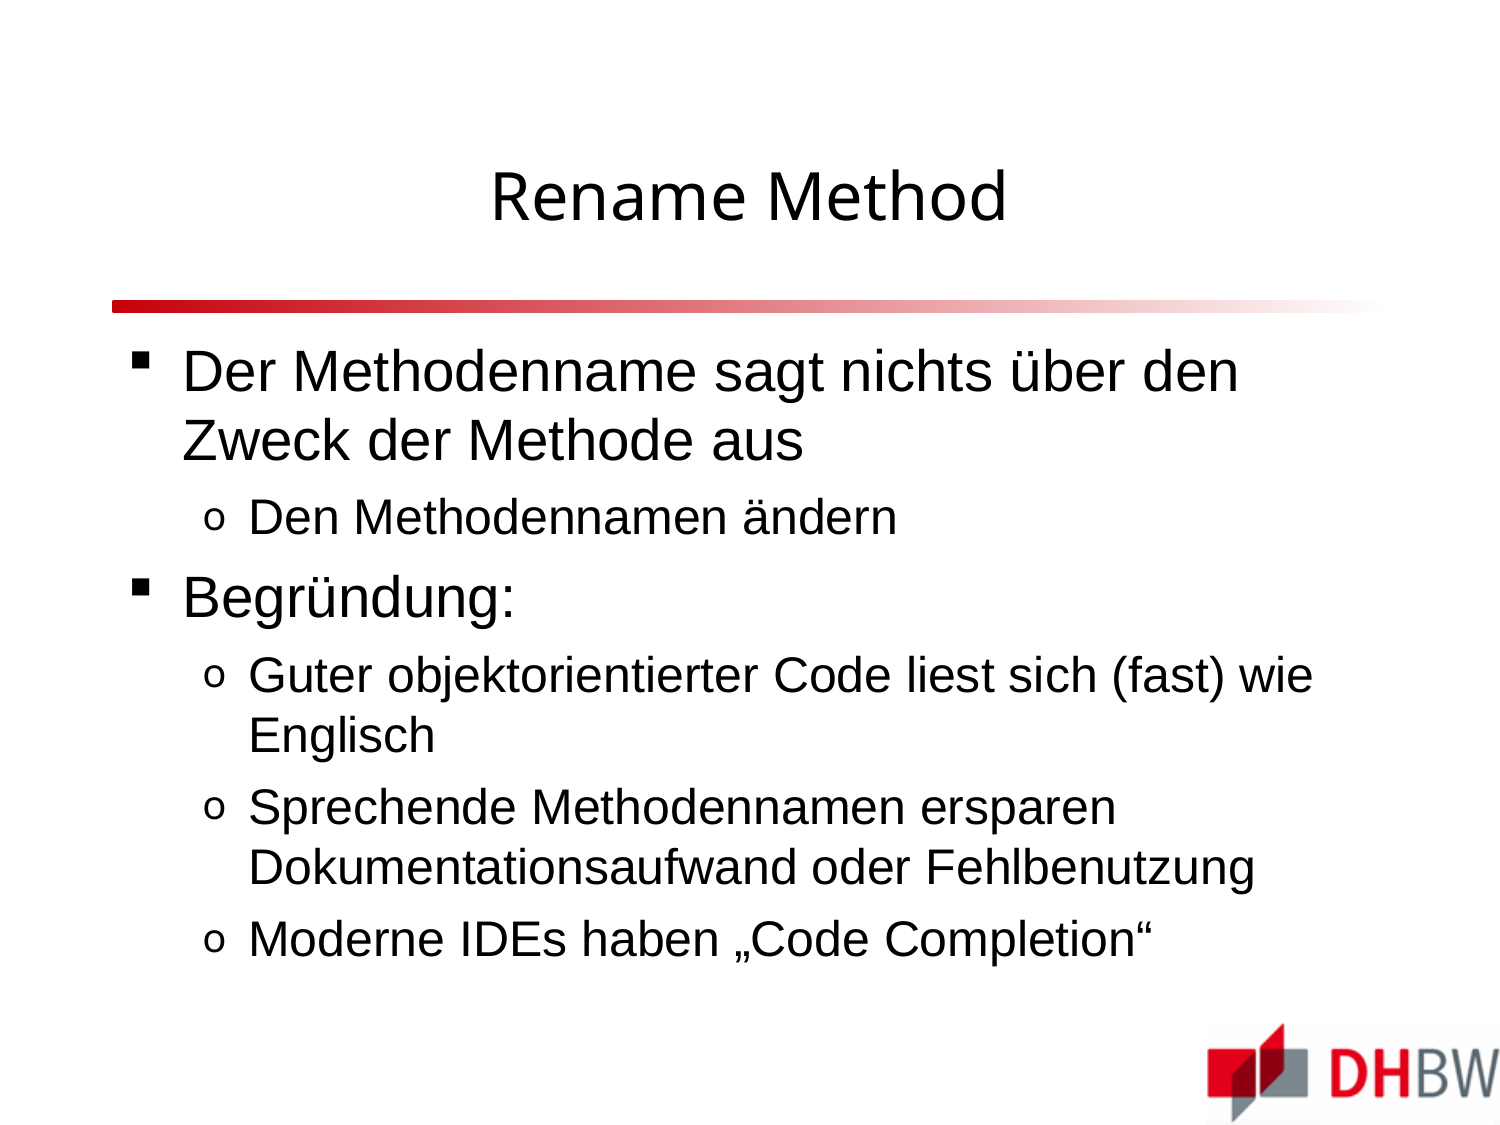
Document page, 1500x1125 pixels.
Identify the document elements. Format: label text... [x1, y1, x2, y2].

list Der Methodenname sagt nichts über den Zweck der Methode aus Den Methodennamen ändern Begründung: Guter objektorientierter Code liest sich (fast) wie Englisch Sprechende Methodennamen ersparen Dokumentationsaufwand oder Fehlbenutzung Moderne IDEs haben „Code Completion“ [112, 324, 1388, 1051]
picture [1206, 1021, 1500, 1125]
title Rename Method [112, 99, 1388, 288]
